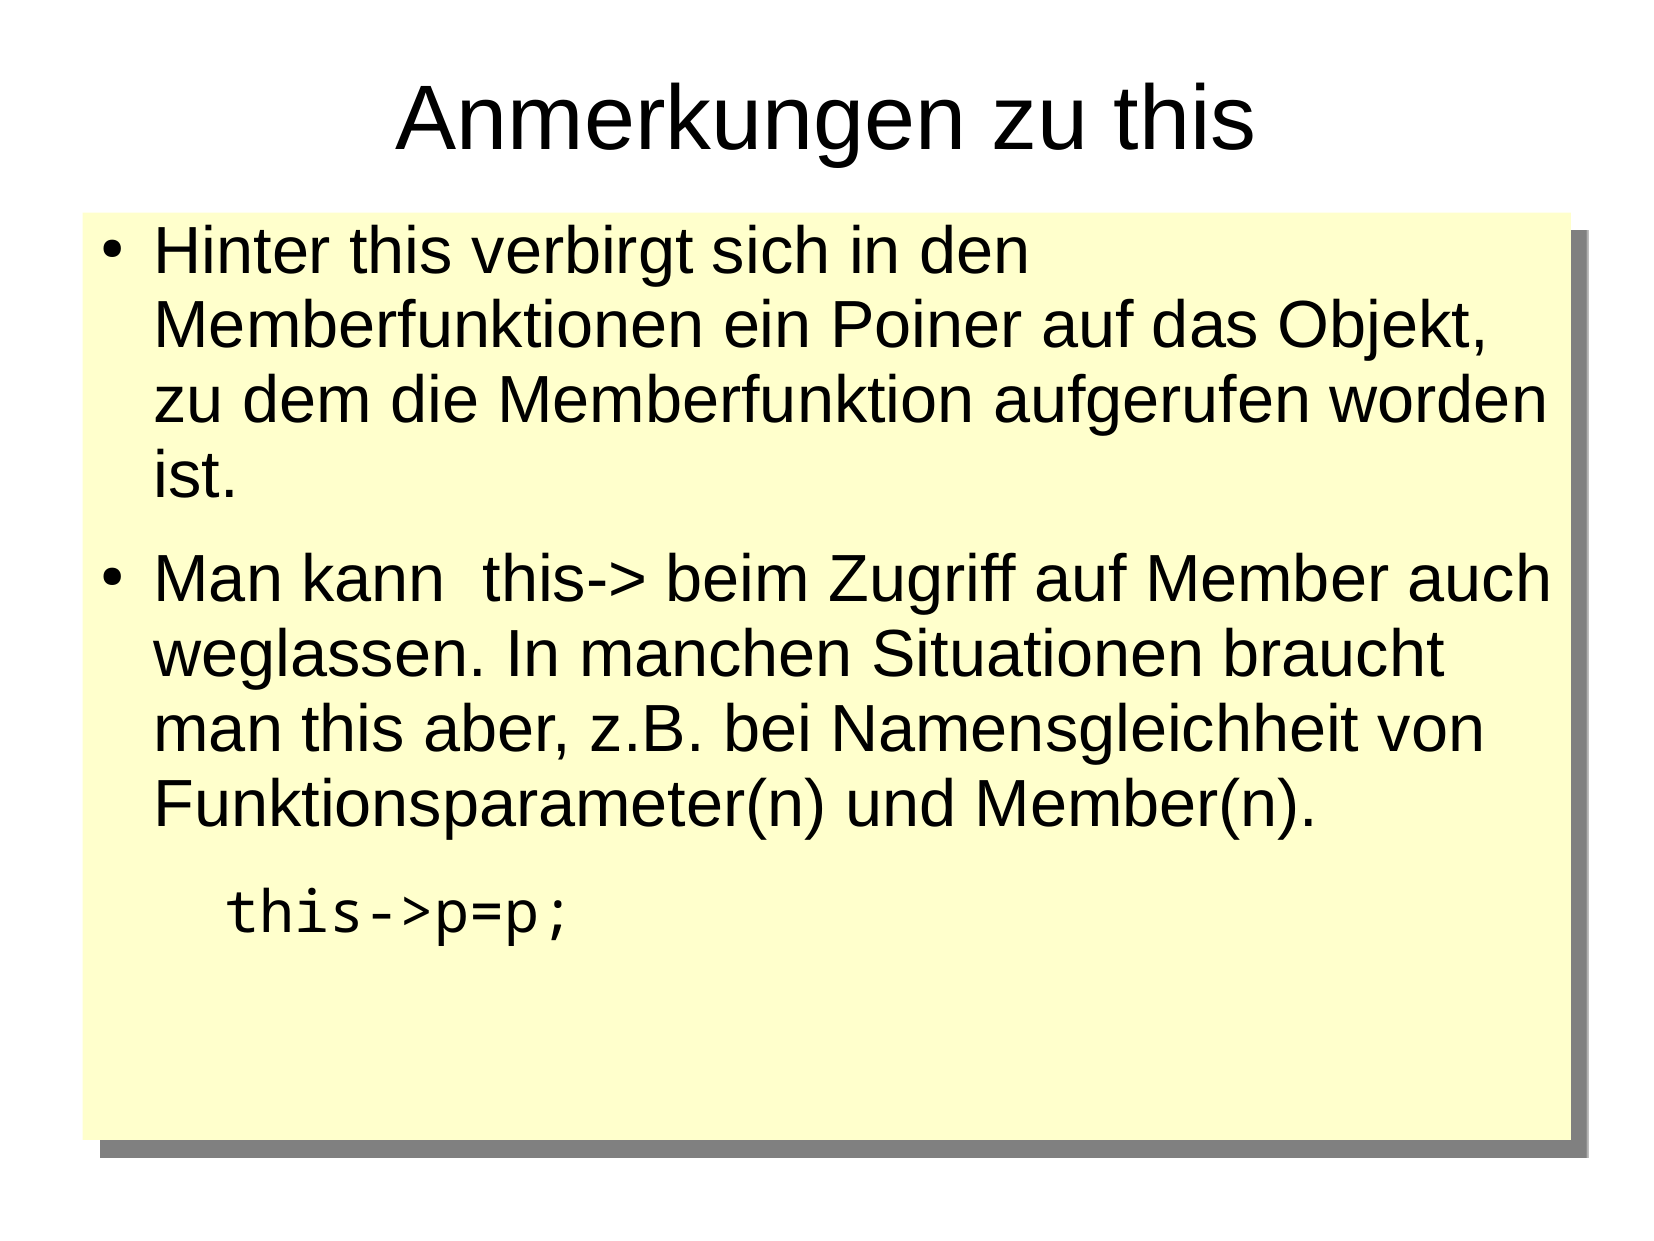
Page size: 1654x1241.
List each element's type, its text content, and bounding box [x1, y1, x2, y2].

list Hinter this verbirgt sich in den Memberfunktionen ein Poiner auf das Objekt, zu dem die Memberfunktion aufgerufen worden ist. Man kann this-> beim Zugriff auf Member auch weglassen. In manchen Situationen braucht man this aber, z.B. bei Namensgleichheit von Funktionsparameter(n) und Member(n). this->p=p; [82, 212, 1571, 1140]
title Anmerkungen zu this [82, 13, 1571, 212]
